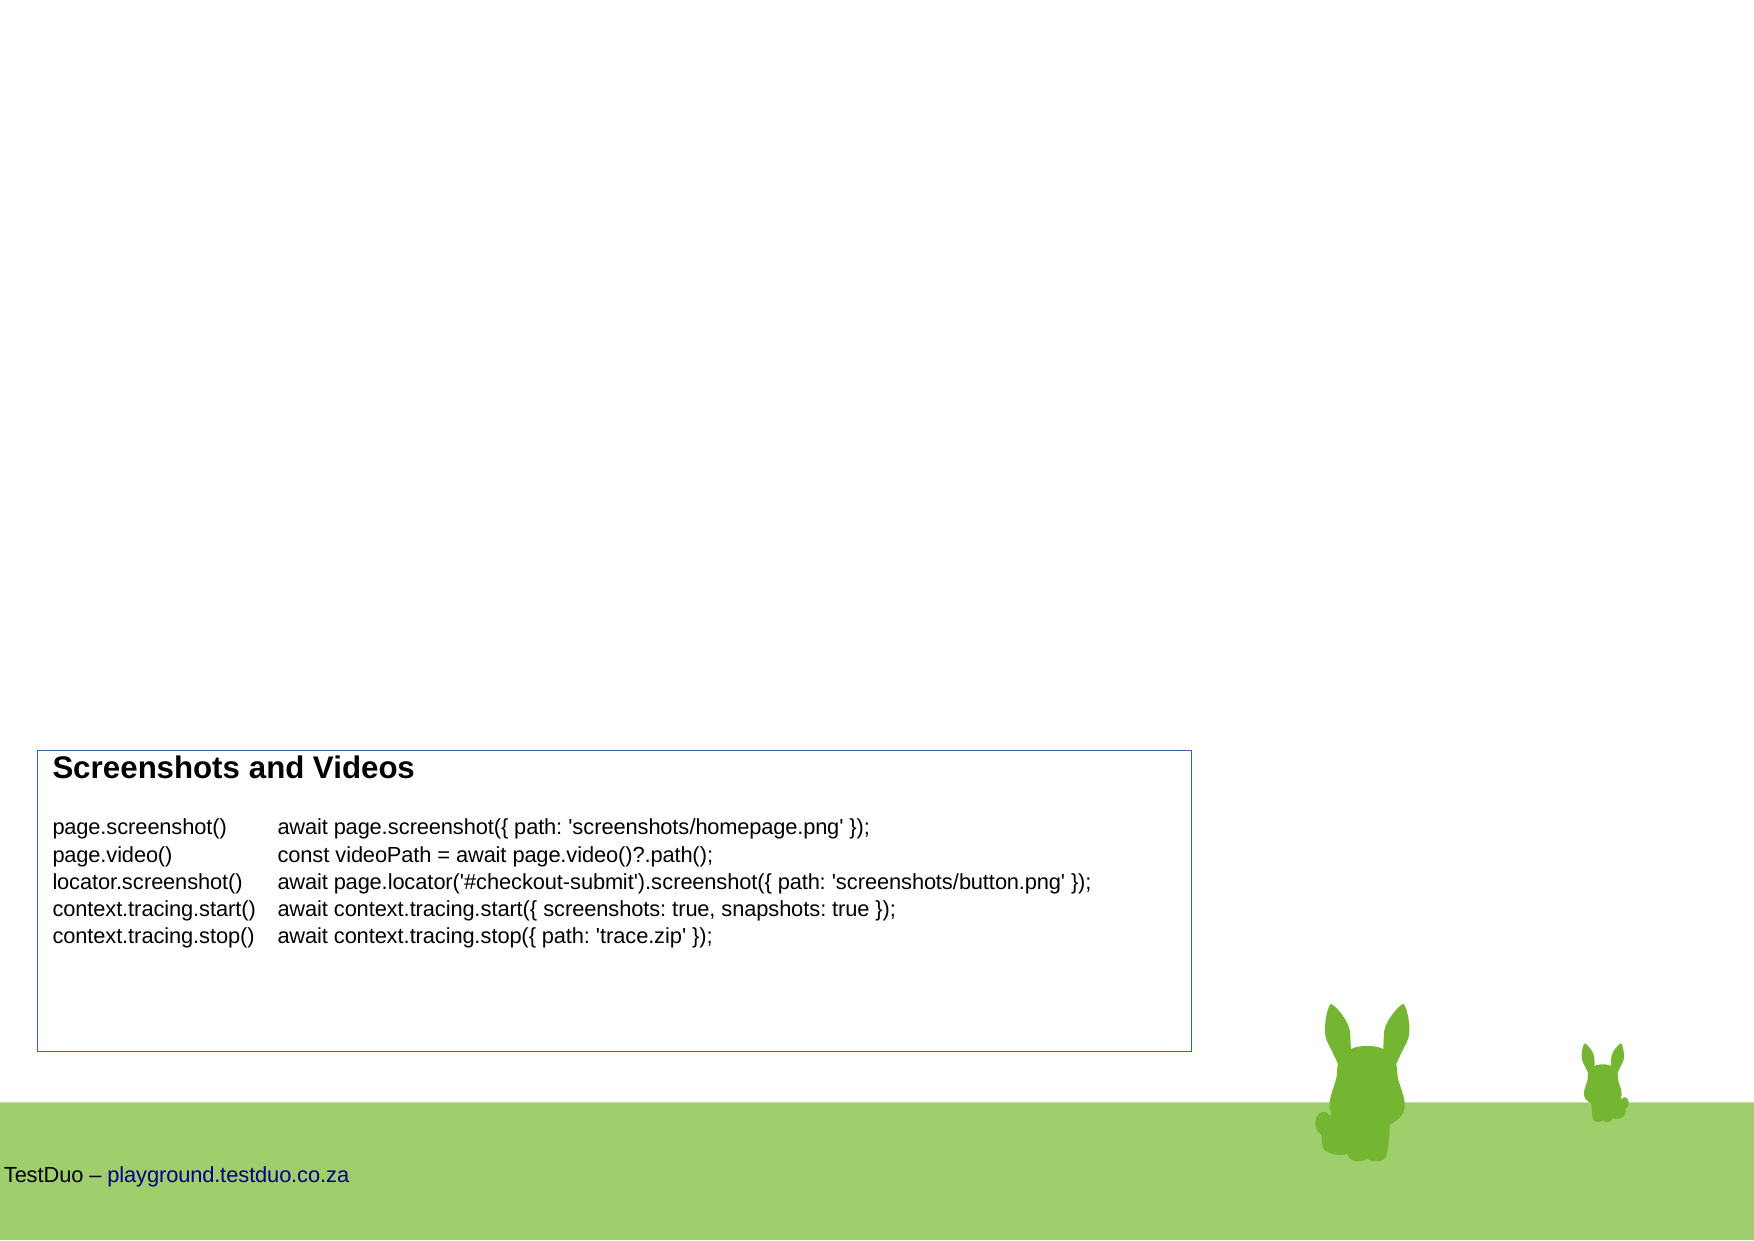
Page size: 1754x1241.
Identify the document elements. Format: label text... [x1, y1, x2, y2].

title TestDuo – playground.testduo.co.za [3, 1150, 826, 1201]
text_box Screenshots and Videos page.screenshot() await page.screenshot({ path: 'screenshots/homepage.png' }); page.video() const videoPath = await page.video()?.path(); locator.screenshot() await page.locator('#checkout-submit').screenshot({ path: 'screenshots/button.png' }); context.tracing.start() await context.tracing.start({ screenshots: true, snapshots: true }); context.tracing.stop() await context.tracing.stop({ path: 'trace.zip' }); [37, 750, 1192, 1052]
